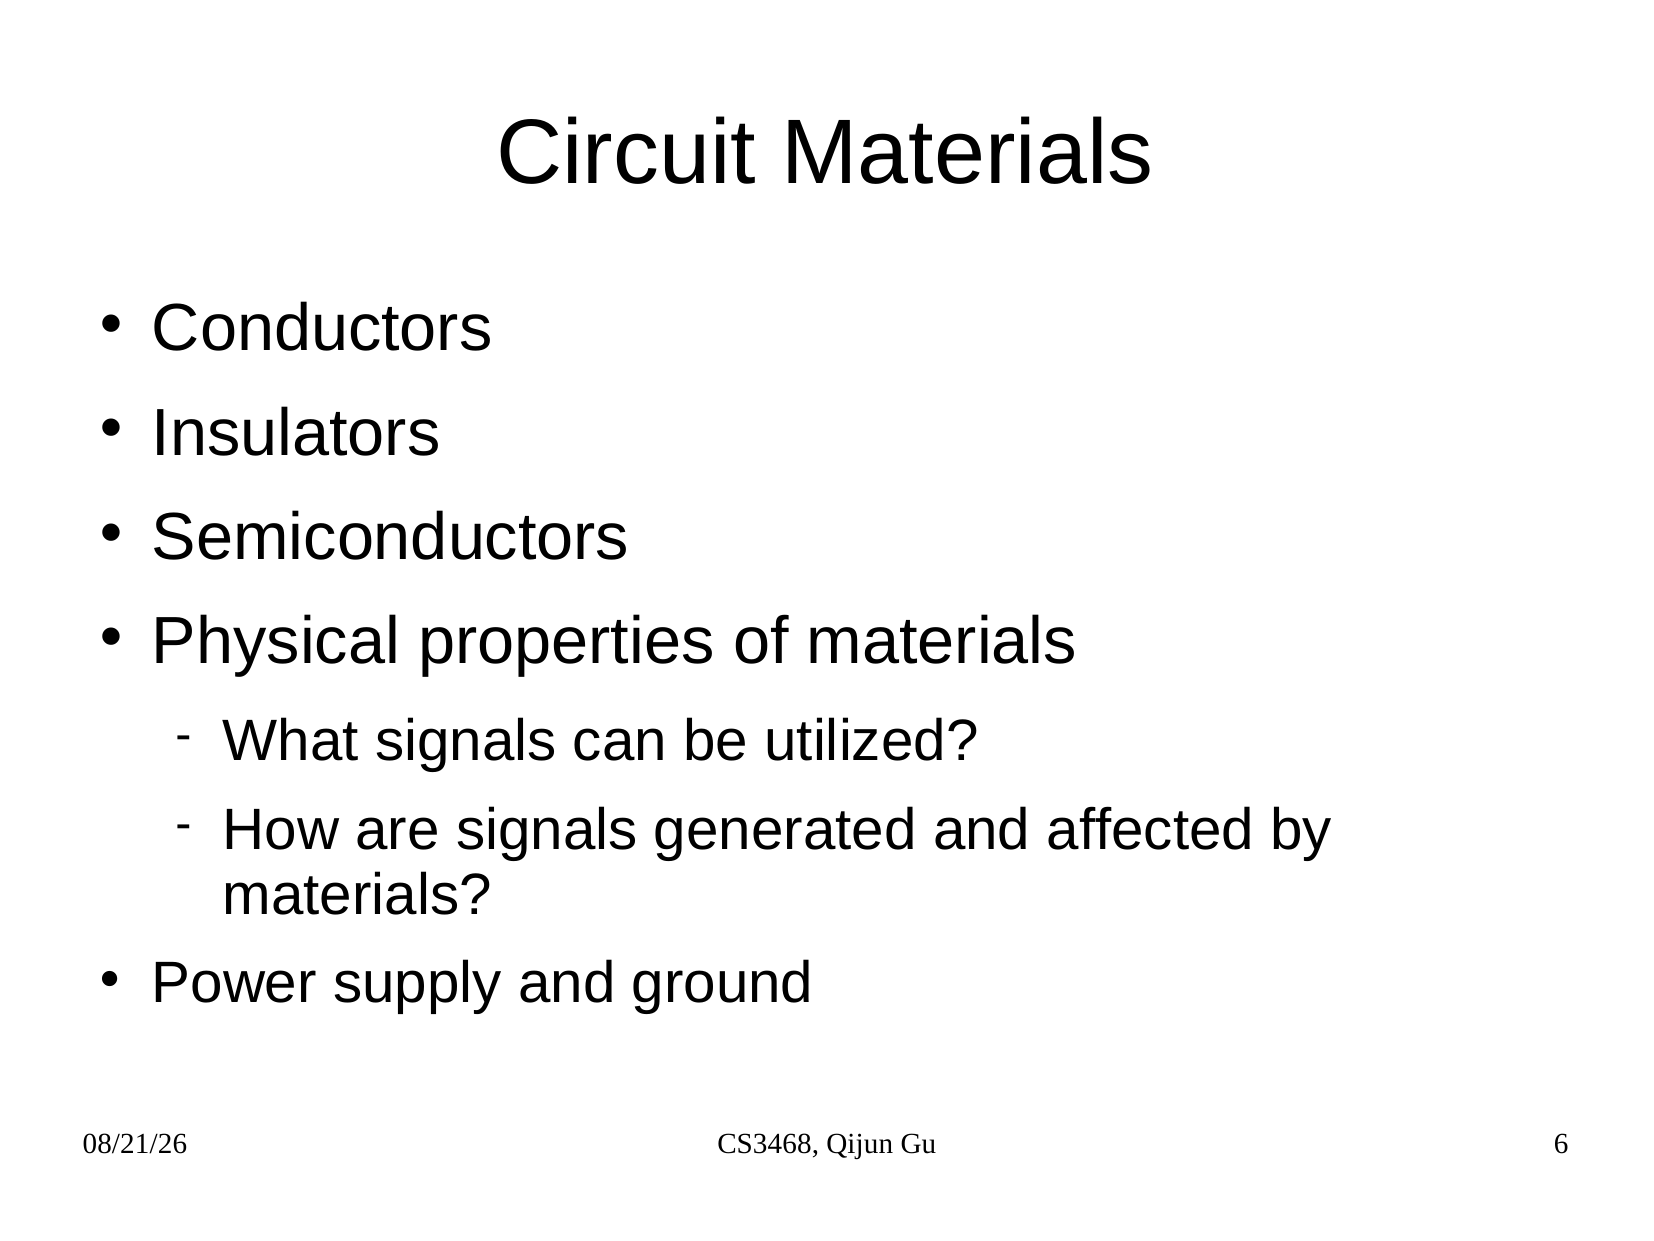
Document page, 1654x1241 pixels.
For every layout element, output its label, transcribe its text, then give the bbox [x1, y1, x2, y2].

list Conductors Insulators Semiconductors Physical properties of materials What signals can be utilized? How are signals generated and affected by materials? Power supply and ground [82, 290, 1569, 1092]
title Circuit Materials [82, 56, 1569, 248]
